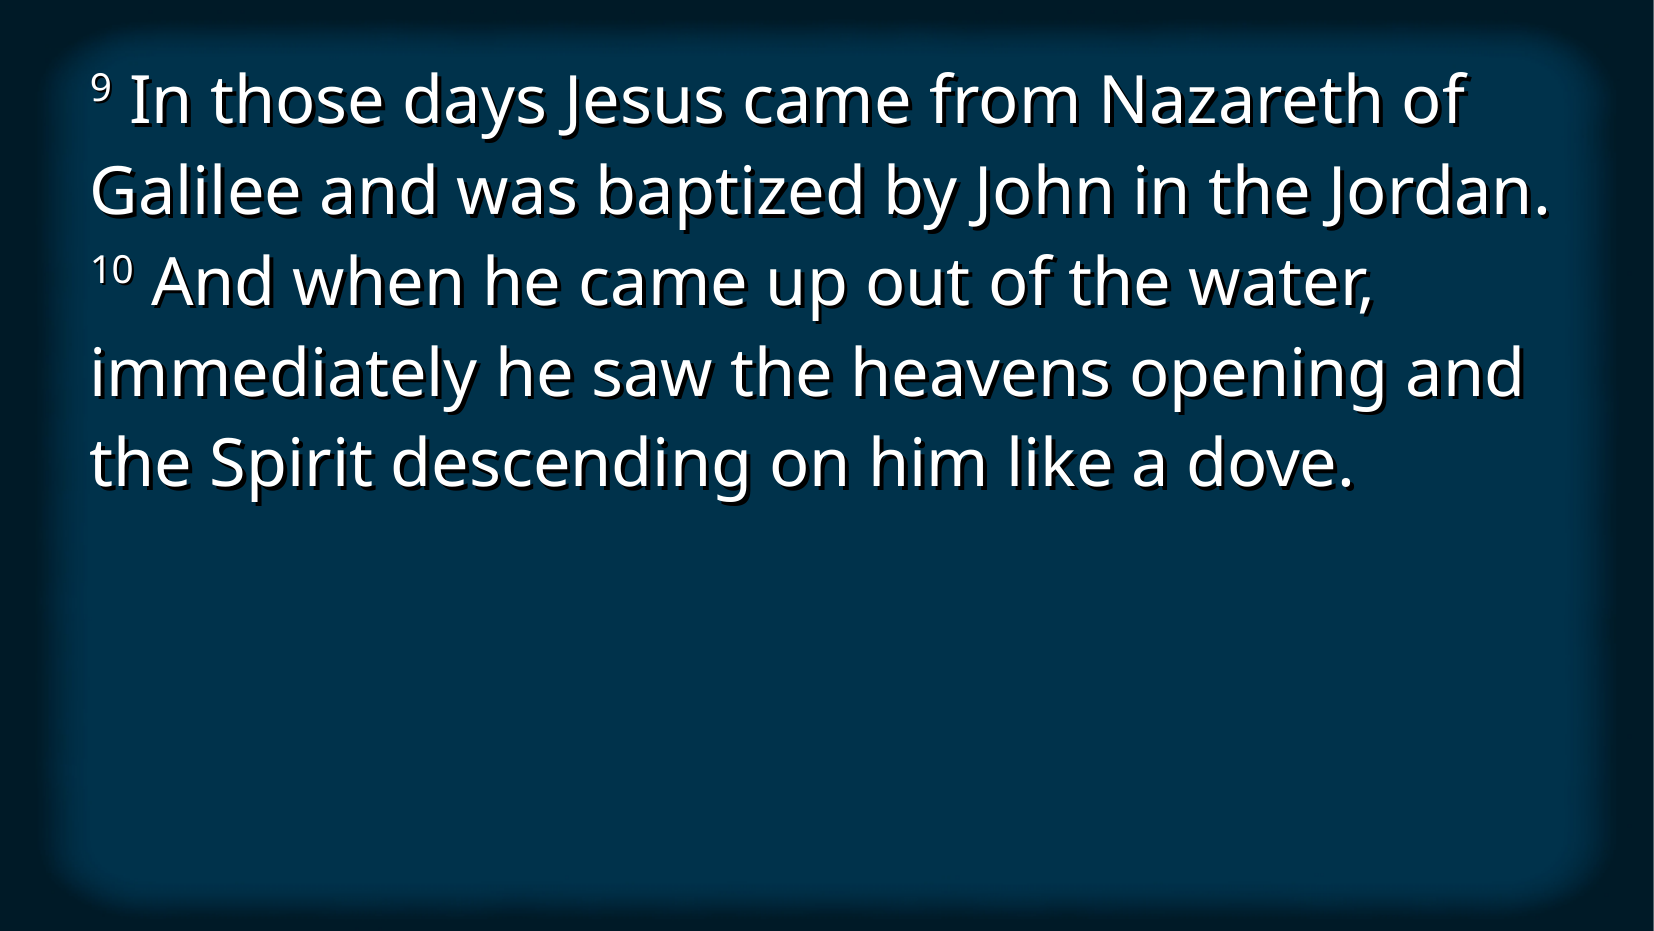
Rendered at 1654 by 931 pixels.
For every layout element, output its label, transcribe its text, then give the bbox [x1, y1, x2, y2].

picture [0, 0, 1654, 931]
text_box 9 In those days Jesus came from Nazareth of Galilee and was baptized by John in the Jordan. 10 And when he came up out of the water, immediately he saw the heavens opening and the Spirit descending on him like a dove. [75, 45, 1591, 504]
